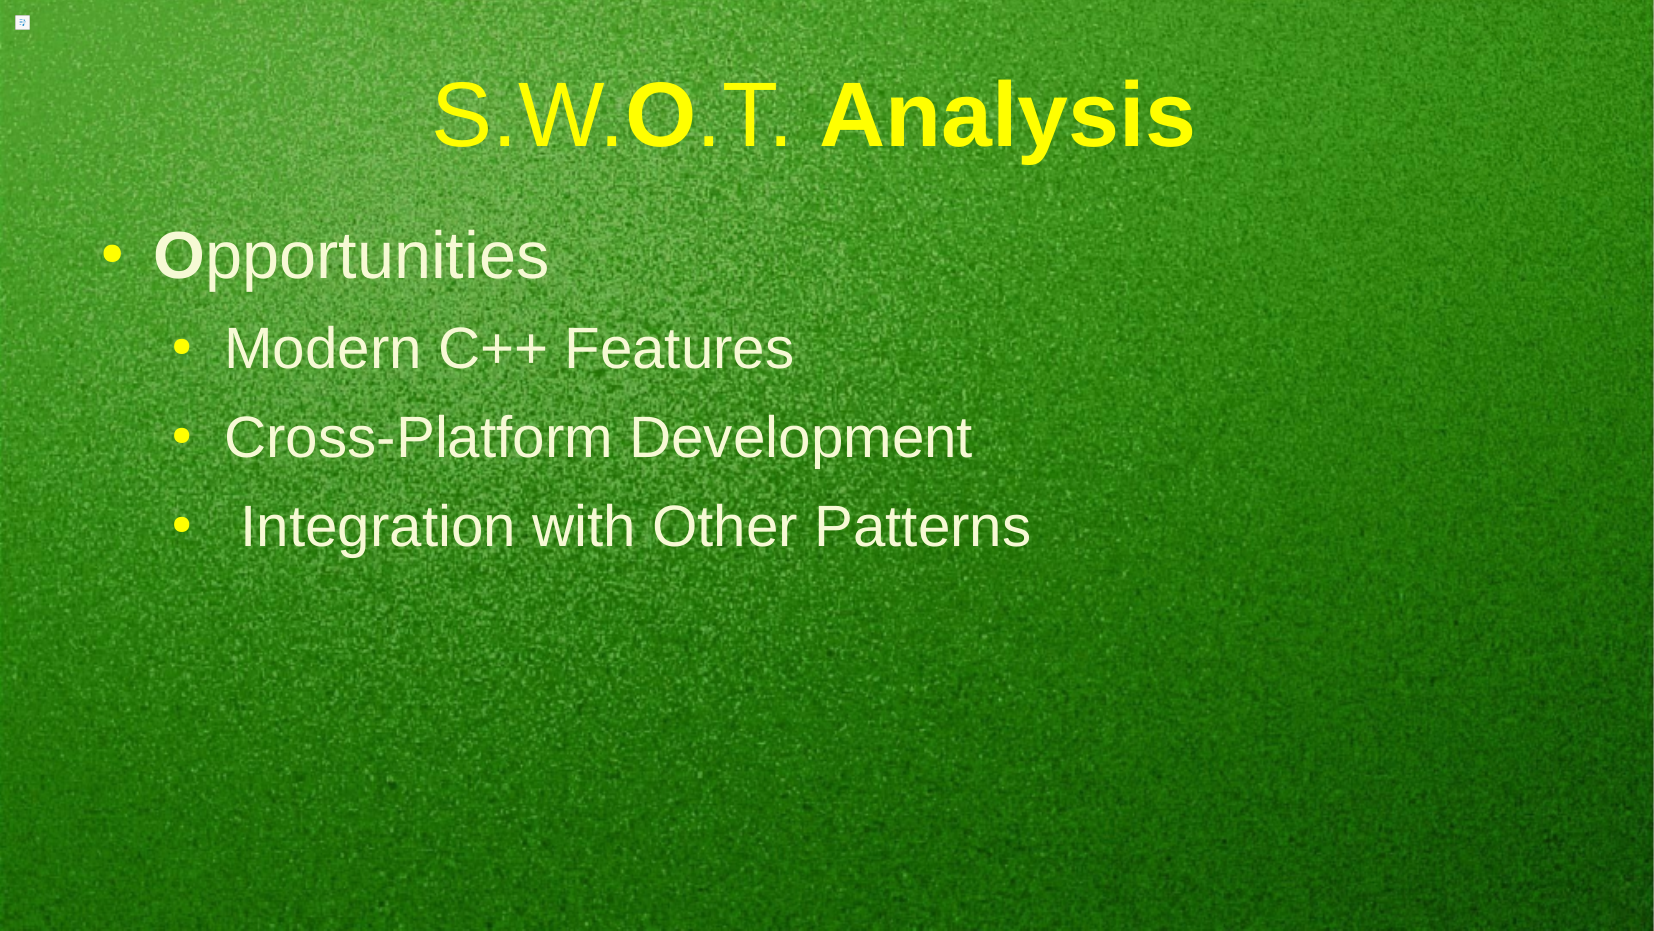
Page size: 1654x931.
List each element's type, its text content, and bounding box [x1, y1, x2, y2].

picture [0, 0, 1654, 931]
text_box [15, 15, 31, 31]
title S.W.O.T. Analysis [82, 37, 1571, 193]
list Opportunities Modern C++ Features Cross-Platform Development Integration with Other Patterns [82, 217, 1571, 758]
